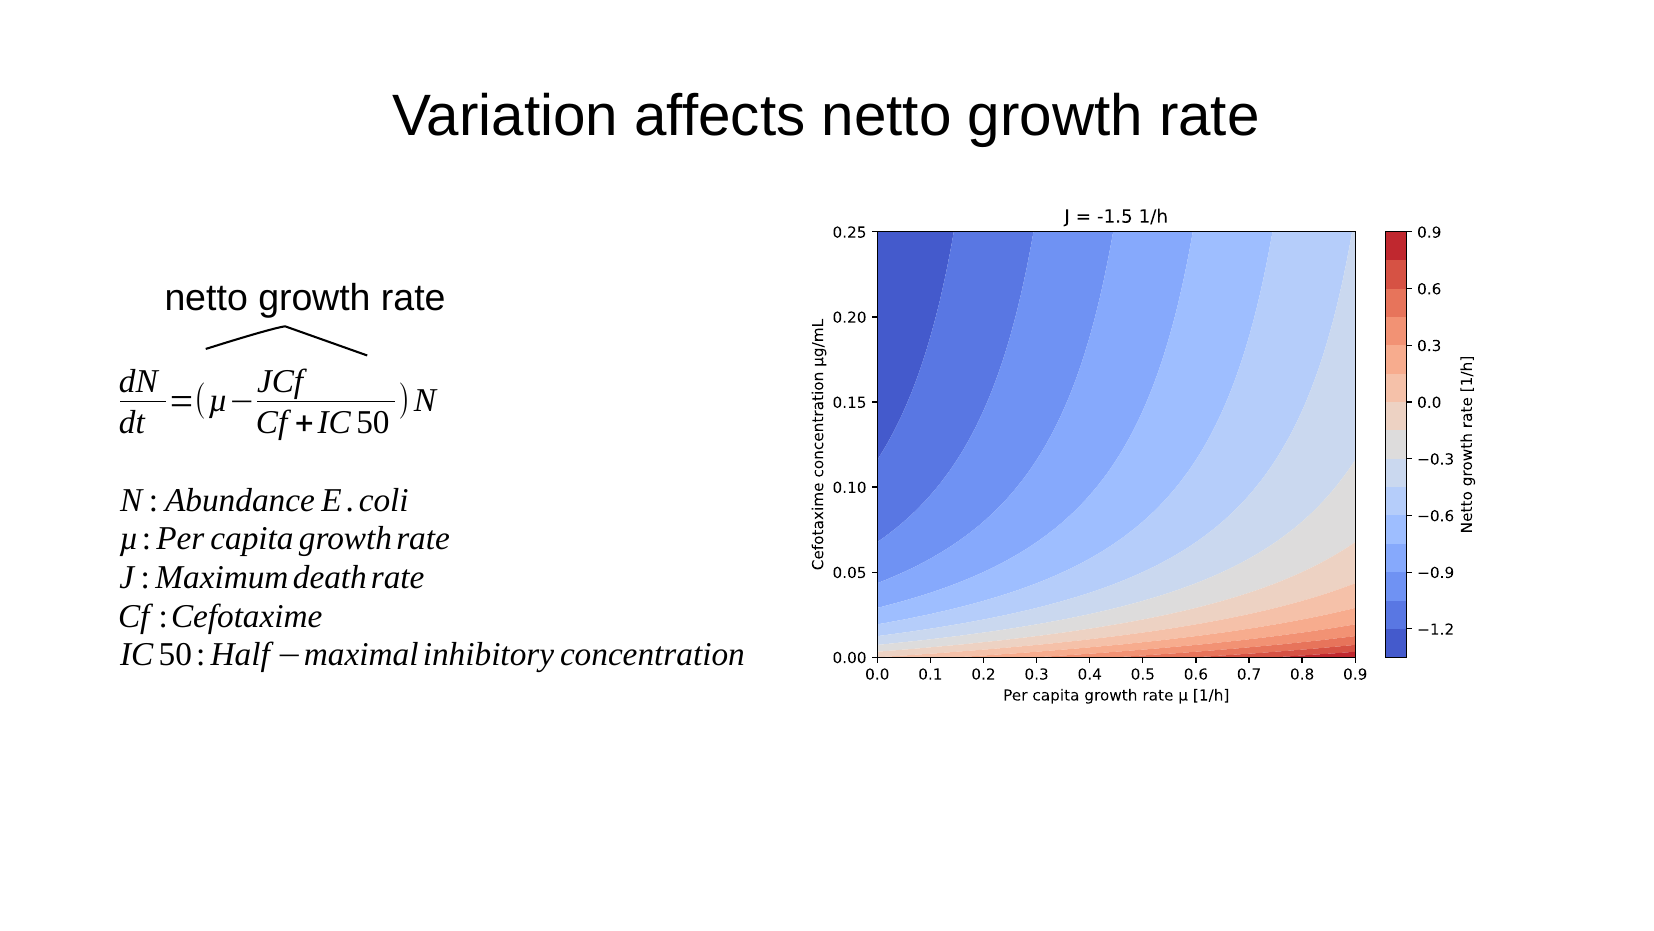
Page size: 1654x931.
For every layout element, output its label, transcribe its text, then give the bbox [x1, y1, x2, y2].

chart [107, 362, 756, 673]
picture [793, 192, 1500, 723]
text_box netto growth rate [149, 269, 461, 327]
title Variation affects netto growth rate [82, 37, 1571, 193]
